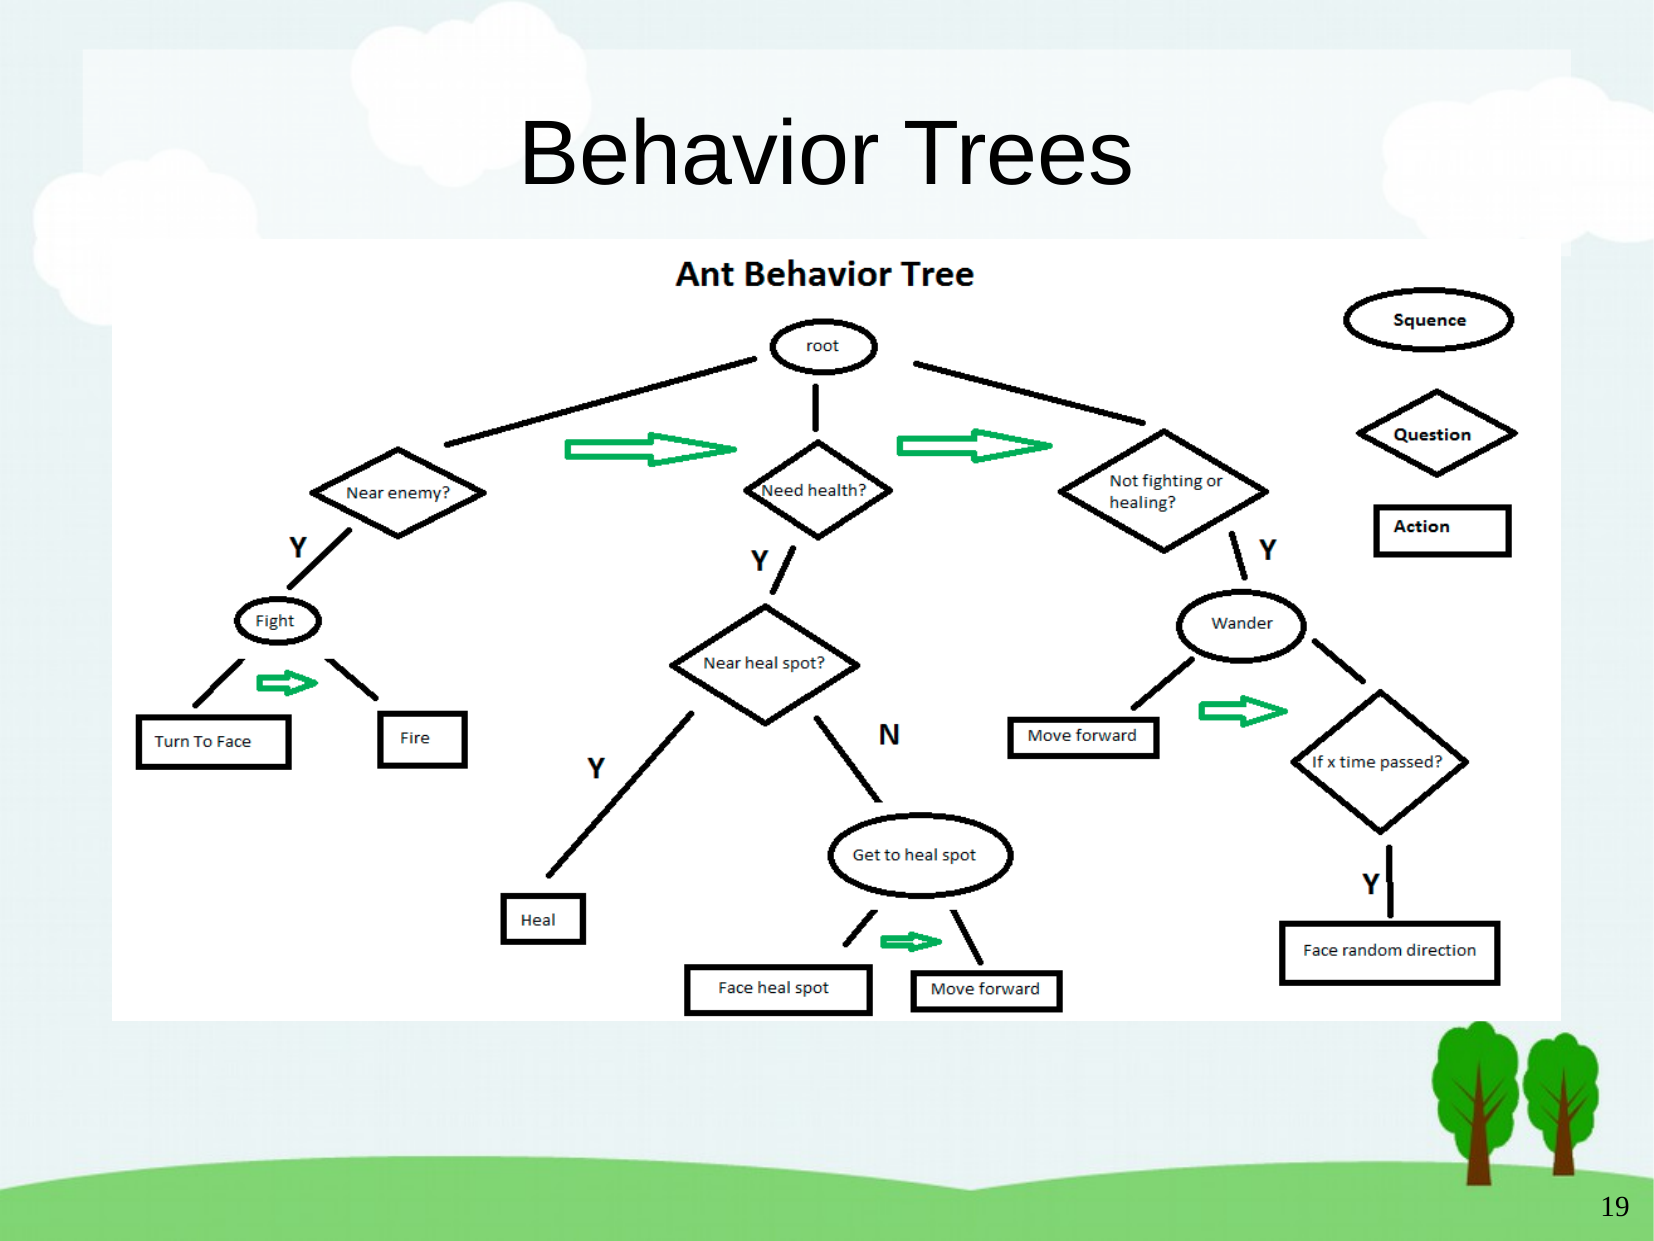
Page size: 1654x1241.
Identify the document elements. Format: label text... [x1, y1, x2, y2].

title Behavior Trees [82, 49, 1571, 257]
picture [0, 0, 1654, 1241]
